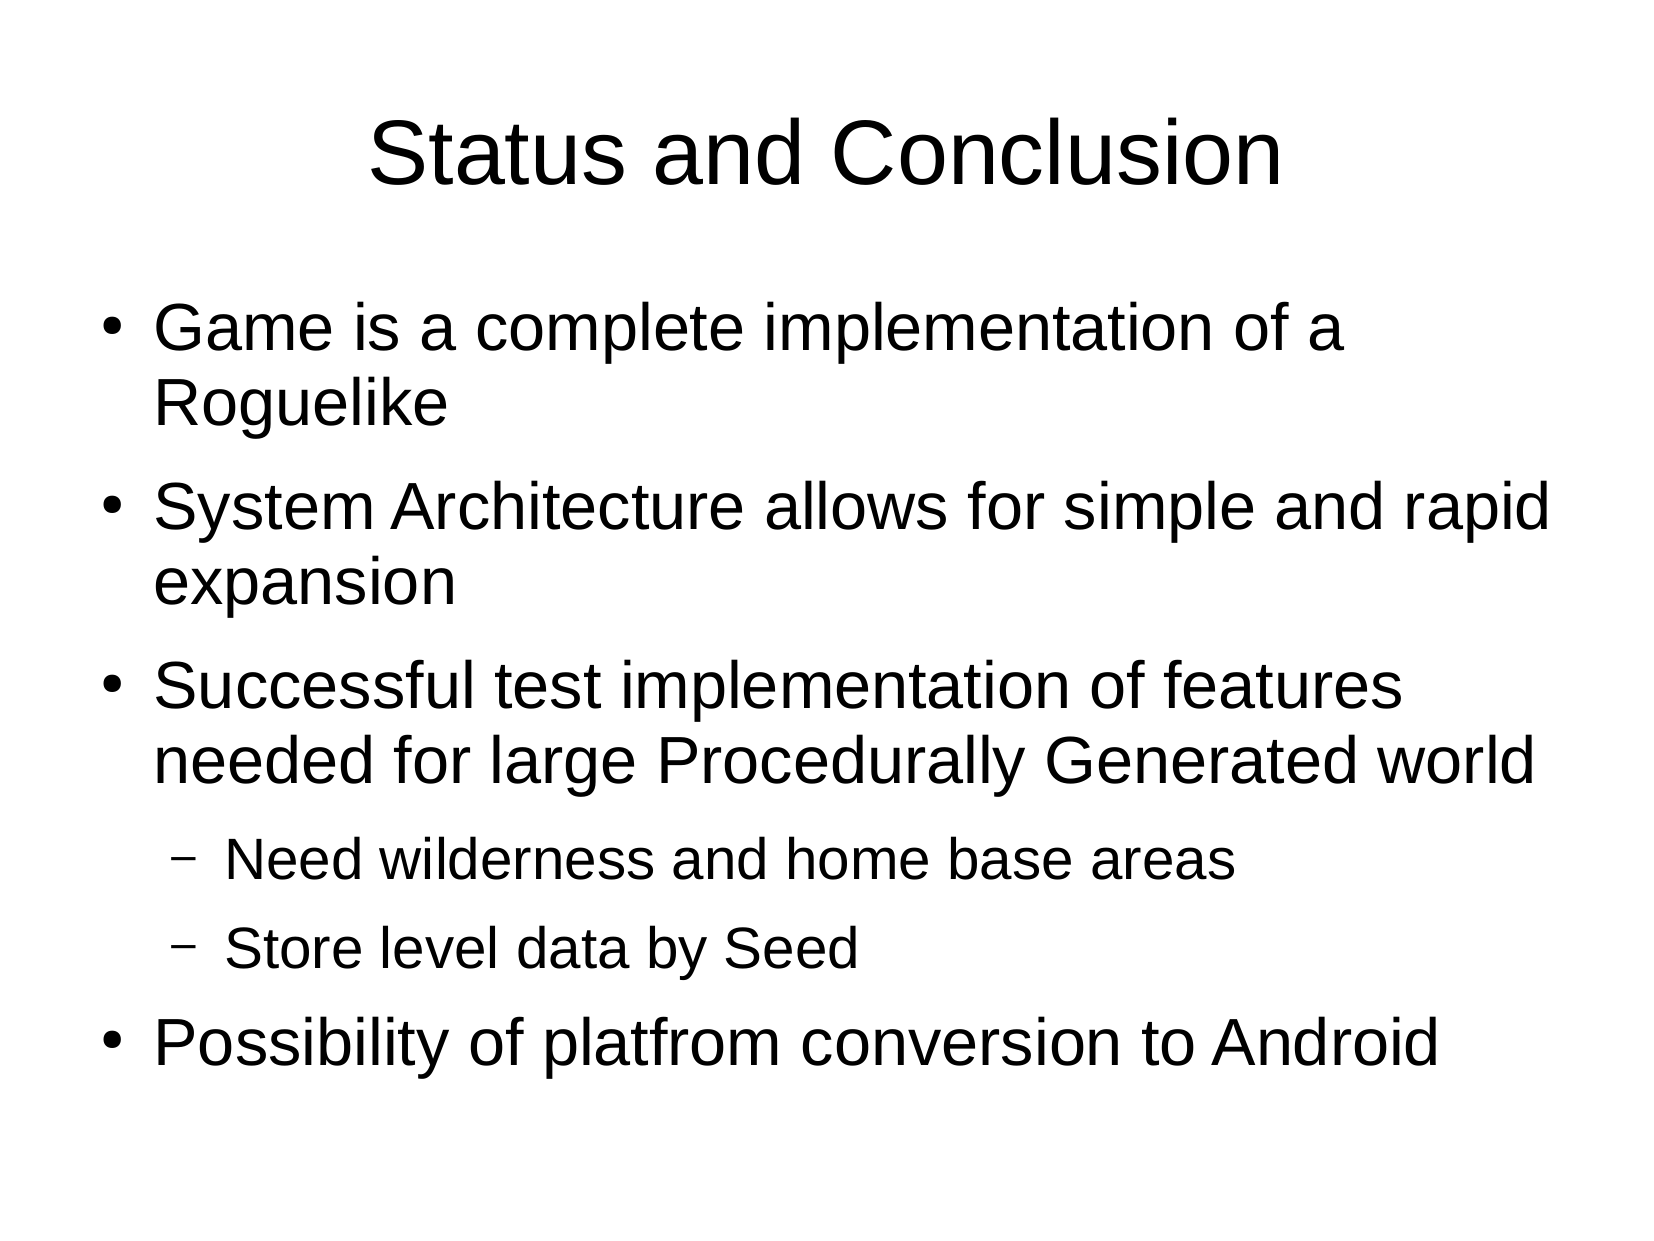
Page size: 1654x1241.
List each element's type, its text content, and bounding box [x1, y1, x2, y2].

title Status and Conclusion [82, 49, 1571, 257]
list Game is a complete implementation of a Roguelike System Architecture allows for simple and rapid expansion Successful test implementation of features needed for large Procedurally Generated world Need wilderness and home base areas Store level data by Seed Possibility of platfrom conversion to Android [82, 290, 1571, 1109]
